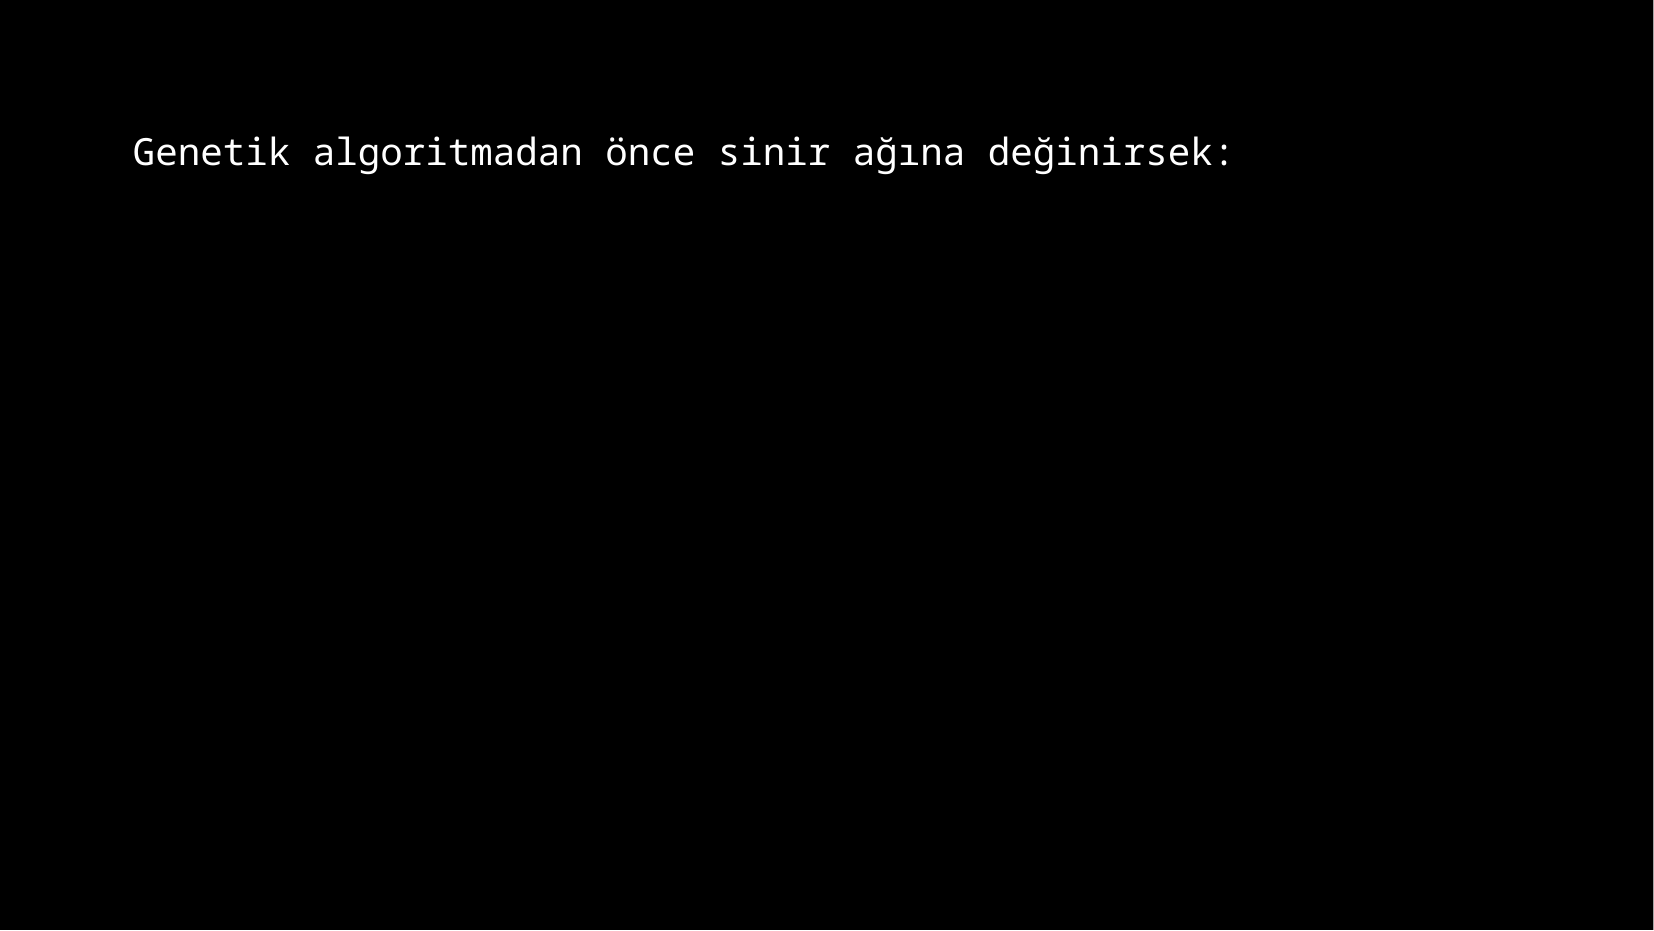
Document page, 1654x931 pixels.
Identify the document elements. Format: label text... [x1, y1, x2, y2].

text_box Genetik algoritmadan önce sinir ağına değinirsek: [118, 118, 1536, 827]
